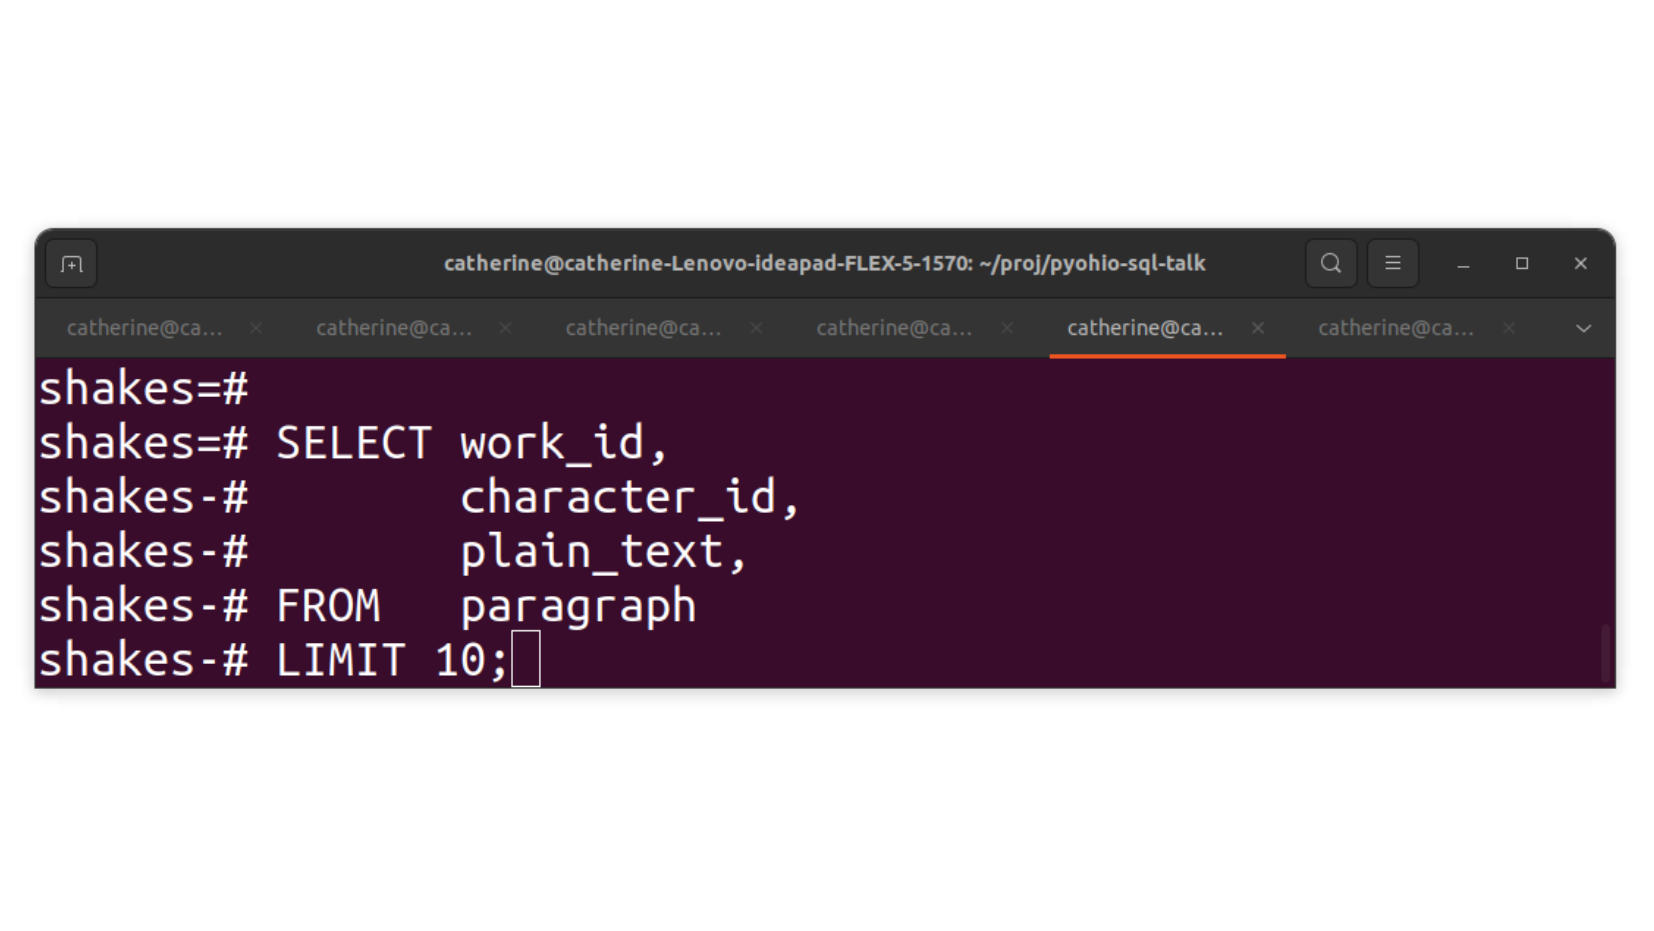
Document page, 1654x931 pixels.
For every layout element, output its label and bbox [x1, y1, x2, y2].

picture [0, 196, 1653, 730]
